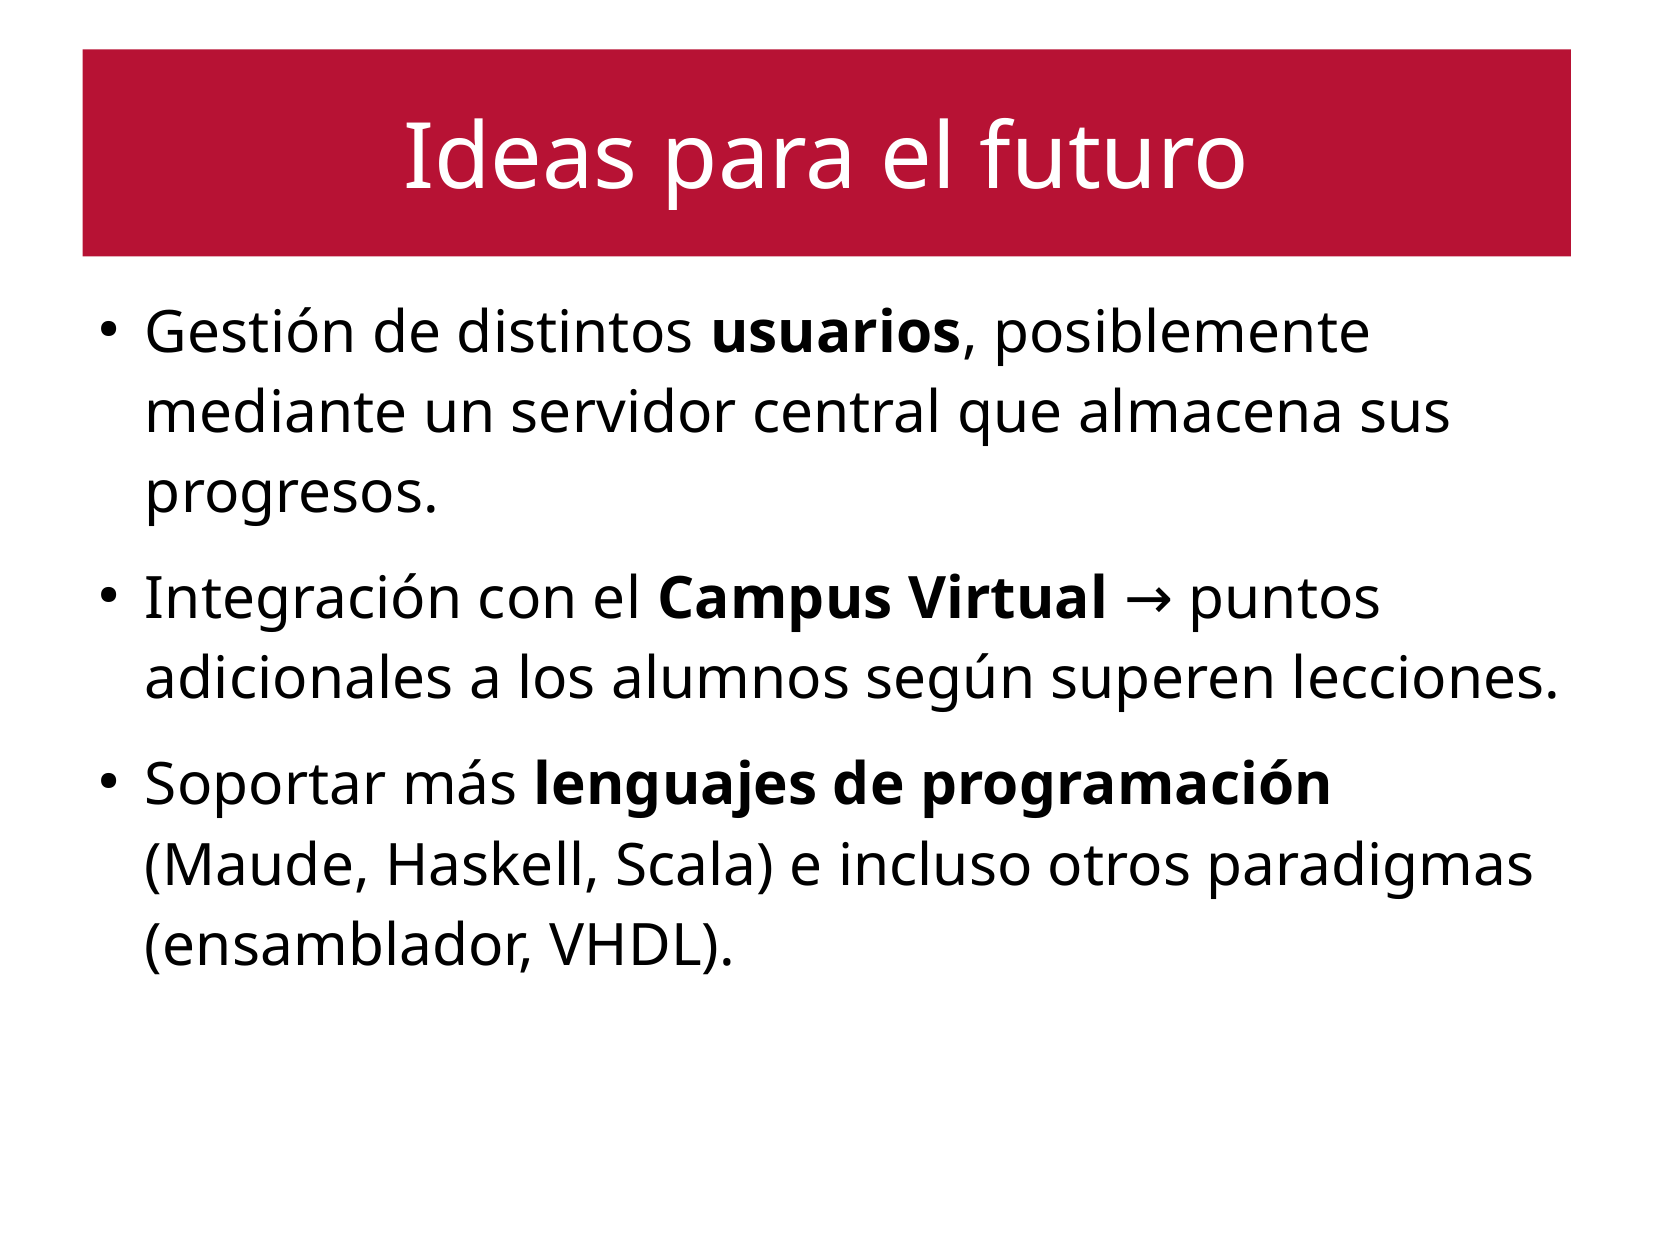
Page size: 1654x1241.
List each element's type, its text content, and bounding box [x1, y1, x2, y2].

title Ideas para el futuro [82, 49, 1571, 257]
list Gestión de distintos usuarios, posiblemente mediante un servidor central que almacena sus progresos. Integración con el Campus Virtual → puntos adicionales a los alumnos según superen lecciones. Soportar más lenguajes de programación (Maude, Haskell, Scala) e incluso otros paradigmas (ensamblador, VHDL). [82, 290, 1571, 1010]
